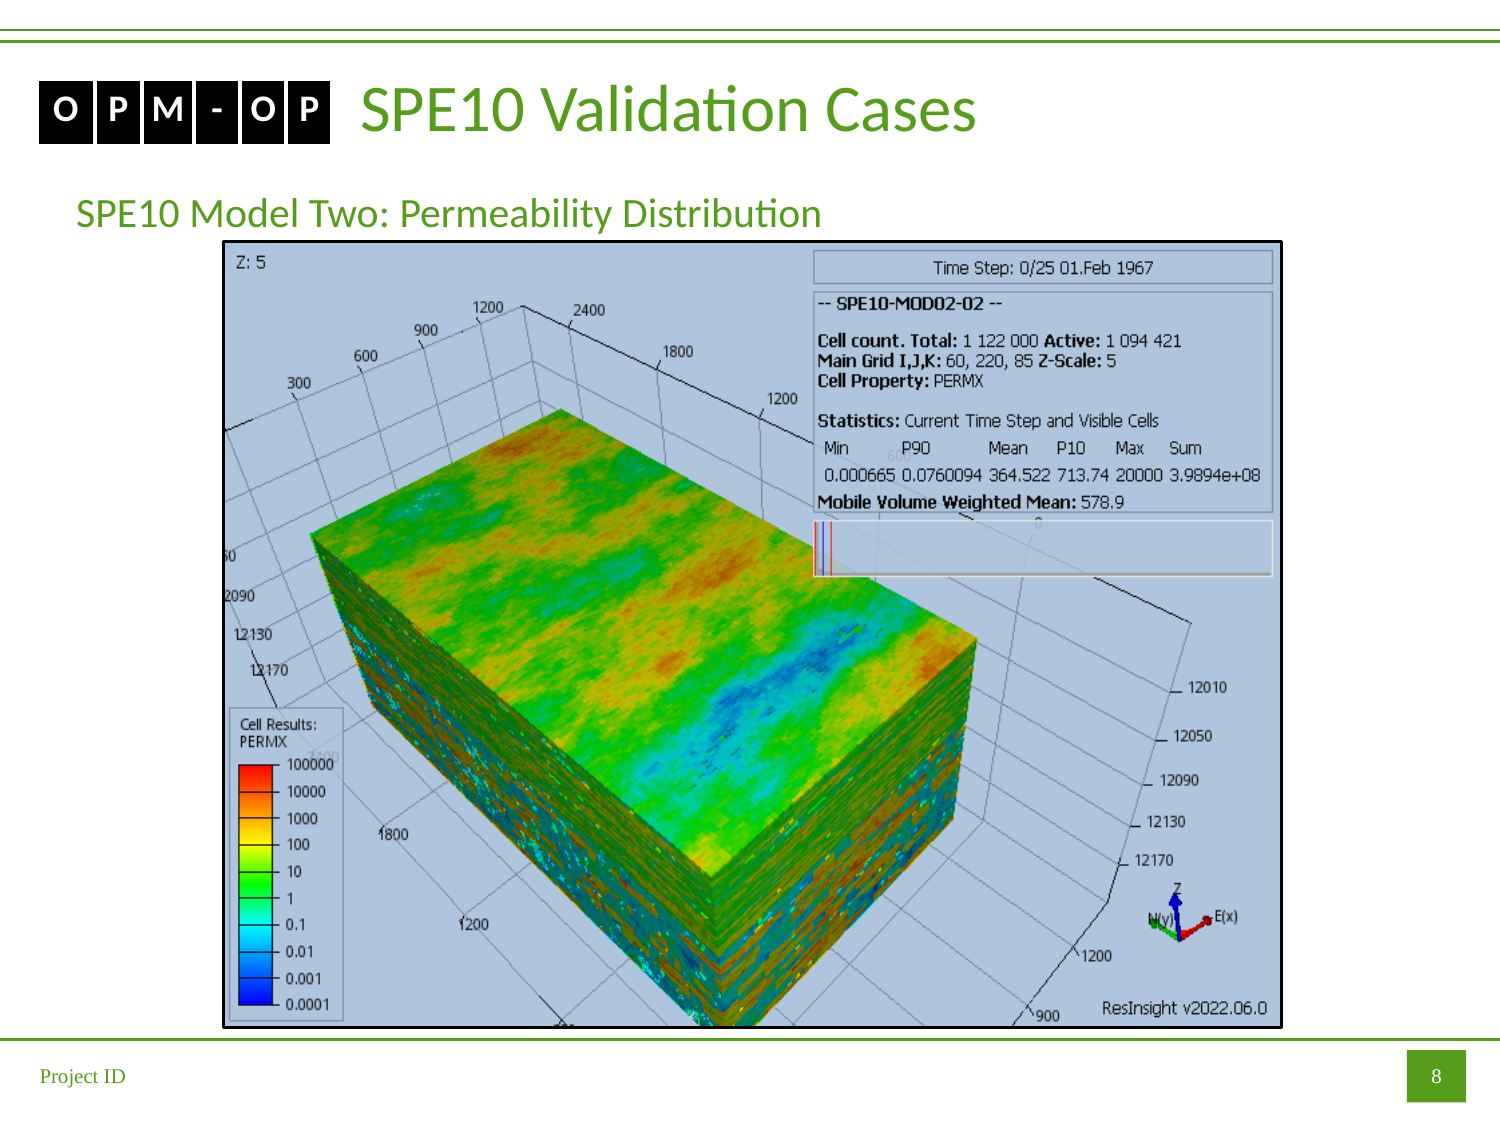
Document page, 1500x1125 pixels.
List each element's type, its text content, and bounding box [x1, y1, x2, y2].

list SPE10 Model Two: Permeability Distribution [76, 196, 1427, 279]
picture [225, 243, 1280, 1026]
title SPE10 Validation Cases [360, 69, 1425, 161]
